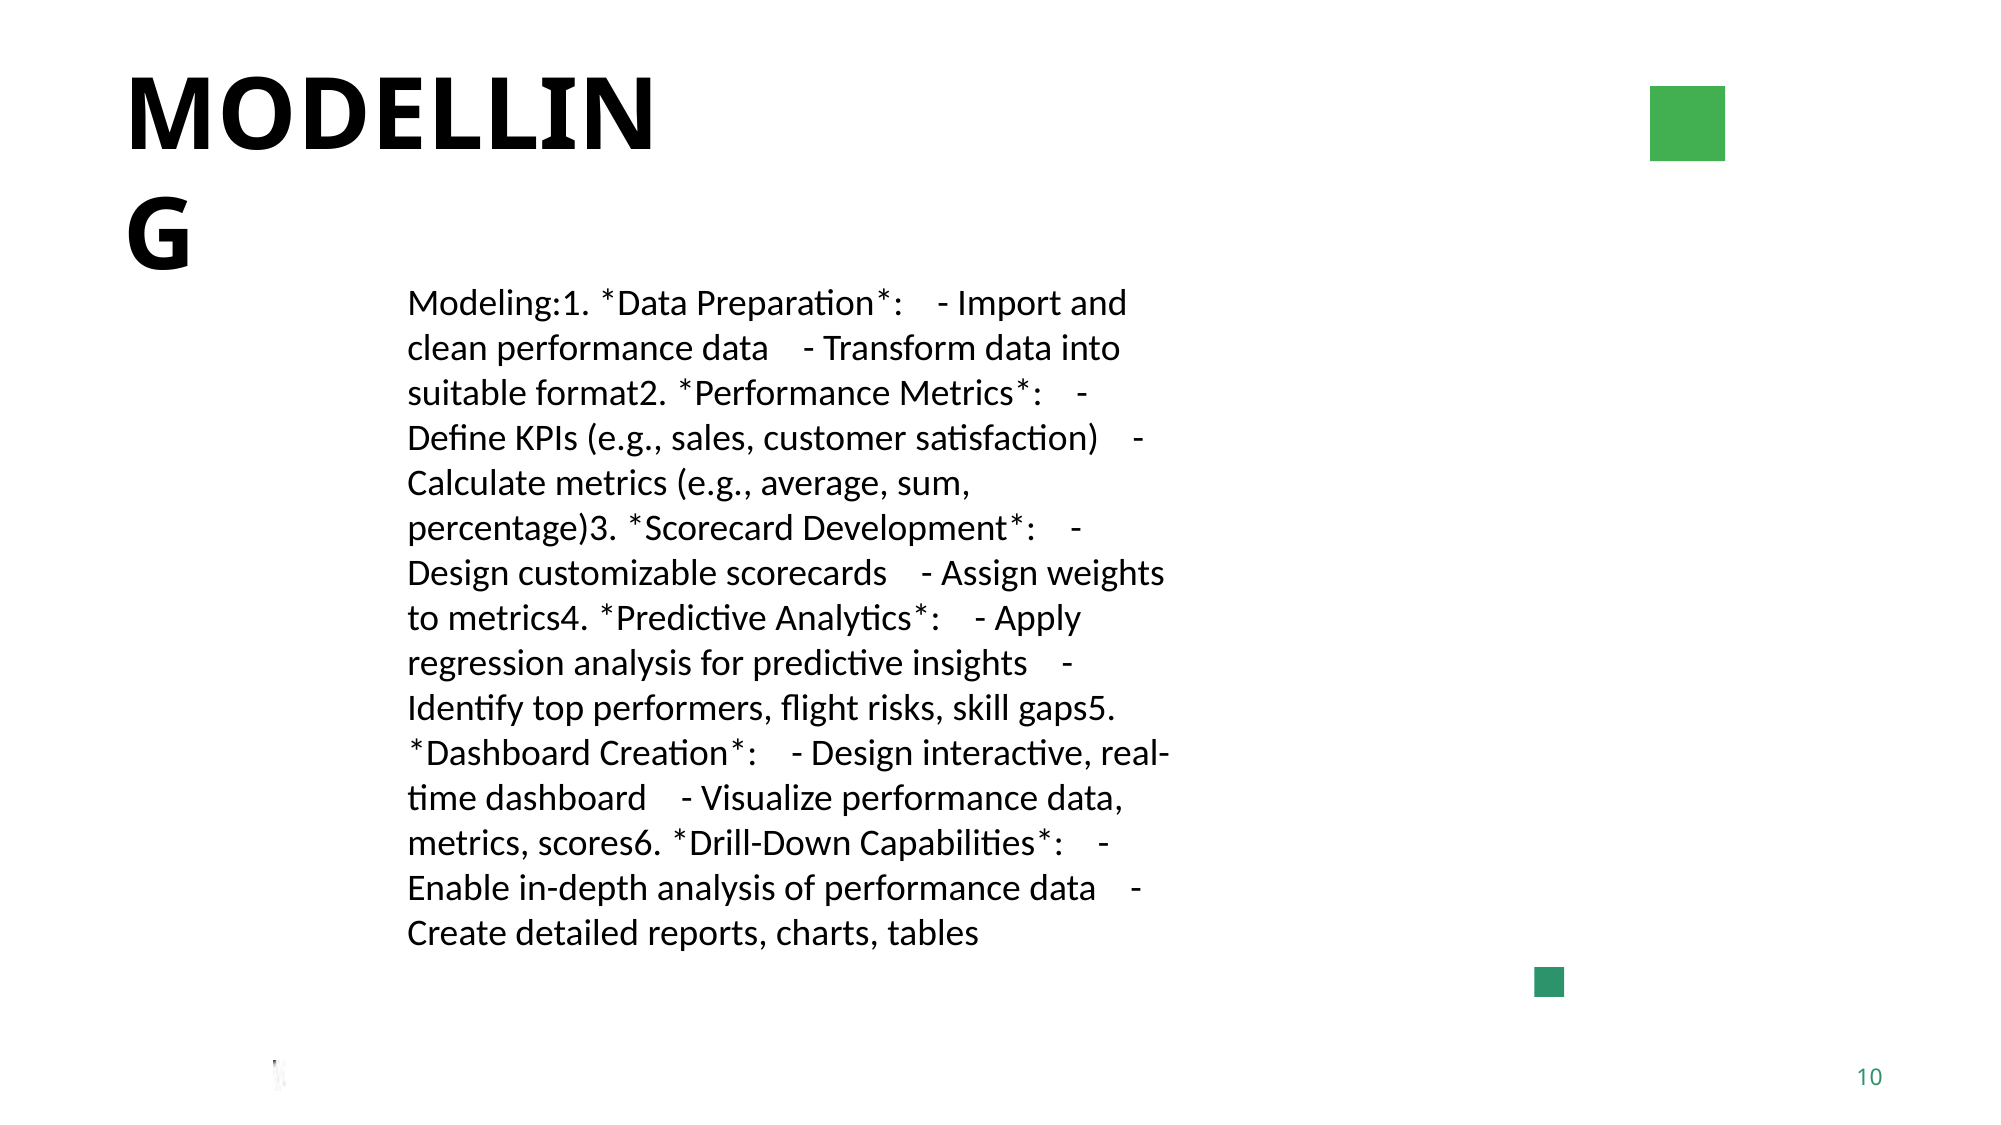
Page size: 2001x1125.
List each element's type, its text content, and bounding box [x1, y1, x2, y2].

text_box MODELLING [121, 47, 664, 173]
text_box Modeling:1. *Data Preparation*: - Import and clean performance data - Transform data into suitable format2. *Performance Metrics*: - Define KPIs (e.g., sales, customer satisfaction) - Calculate metrics (e.g., average, sum, percentage)3. *Scorecard Development*: - Design customizable scorecards - Assign weights to metrics4. *Predictive Analytics*: - Apply regression analysis for predictive insights - Identify top performers, flight risks, skill gaps5. *Dashboard Creation*: - Design interactive, real-time dashboard - Visualize performance data, metrics, scores6. *Drill-Down Capabilities*: - Enable in-depth analysis of performance data - Create detailed reports, charts, tables [392, 270, 1196, 968]
text_box [1534, 967, 1565, 997]
text_box [1650, 86, 1726, 162]
text_box 10 [1849, 1061, 1888, 1094]
picture [273, 1060, 286, 1091]
